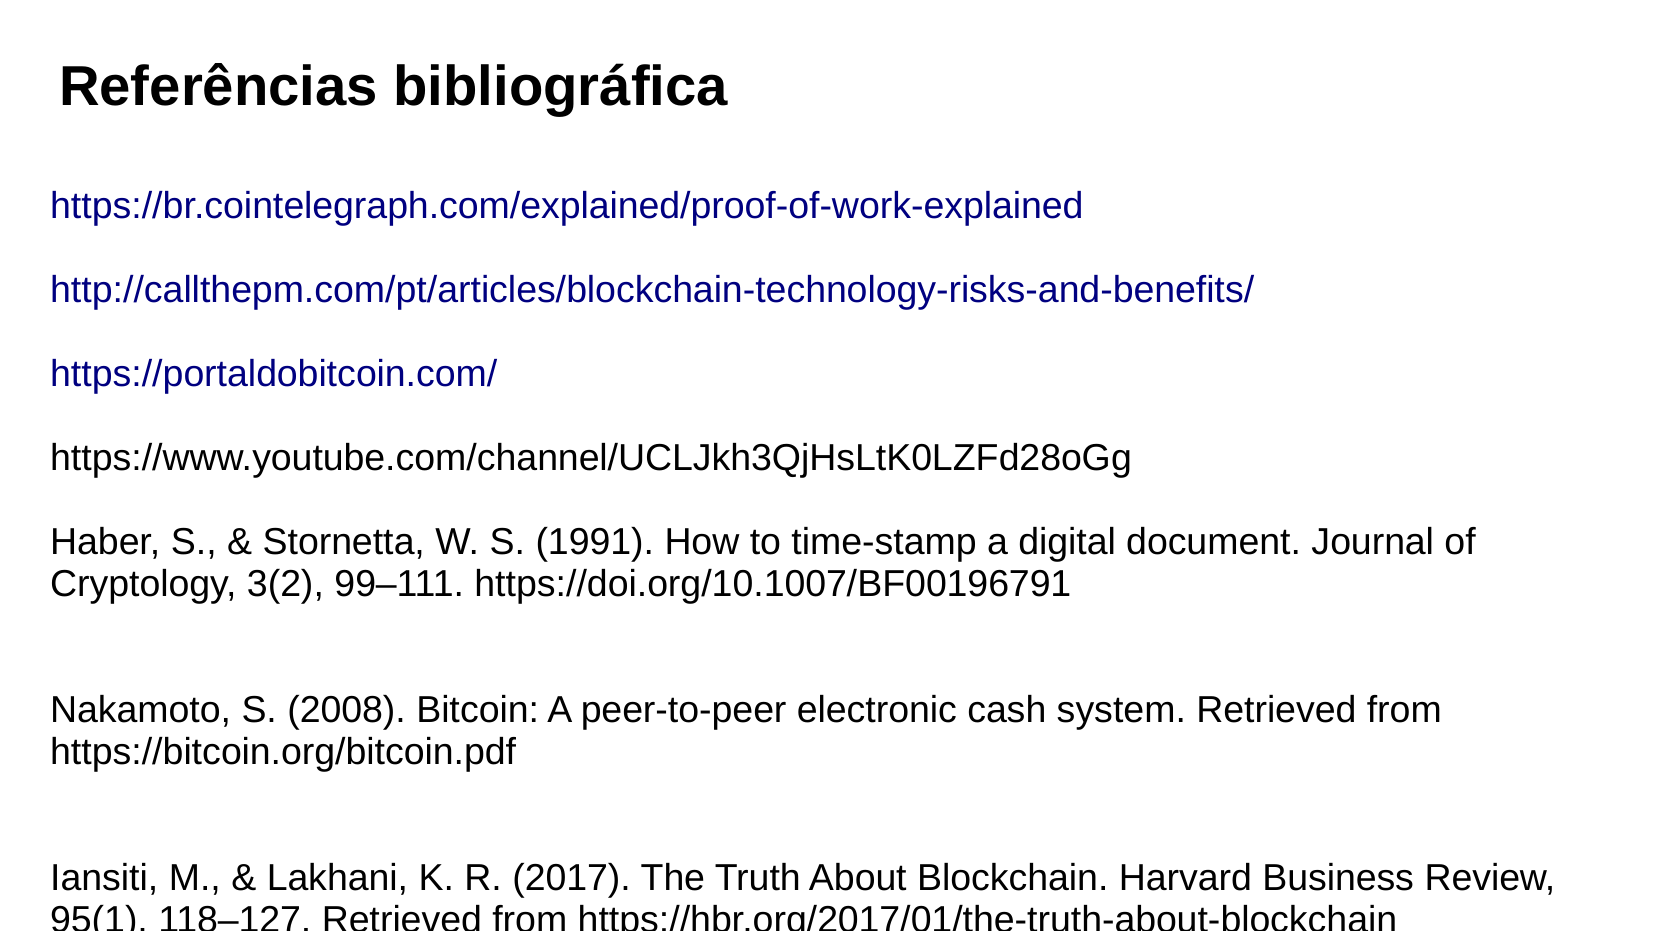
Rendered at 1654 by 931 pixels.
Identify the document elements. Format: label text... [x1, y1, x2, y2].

text_box https://br.cointelegraph.com/explained/proof-of-work-explained http://callthepm.com/pt/articles/blockchain-technology-risks-and-benefits/ https://portaldobitcoin.com/ https://www.youtube.com/channel/UCLJkh3QjHsLtK0LZFd28oGg Haber, S., & Stornetta, W. S. (1991). How to time-stamp a digital document. Journal of Cryptology, 3(2), 99–111. https://doi.org/10.1007/BF00196791 Nakamoto, S. (2008). Bitcoin: A peer-to-peer electronic cash system. Retrieved from https://bitcoin.org/bitcoin.pdf Iansiti, M., & Lakhani, K. R. (2017). The Truth About Blockchain. Harvard Business Review, 95(1), 118–127. Retrieved from https://hbr.org/2017/01/the-truth-about-blockchain [35, 177, 1630, 931]
text_box Referências bibliográfica [44, 47, 1176, 168]
